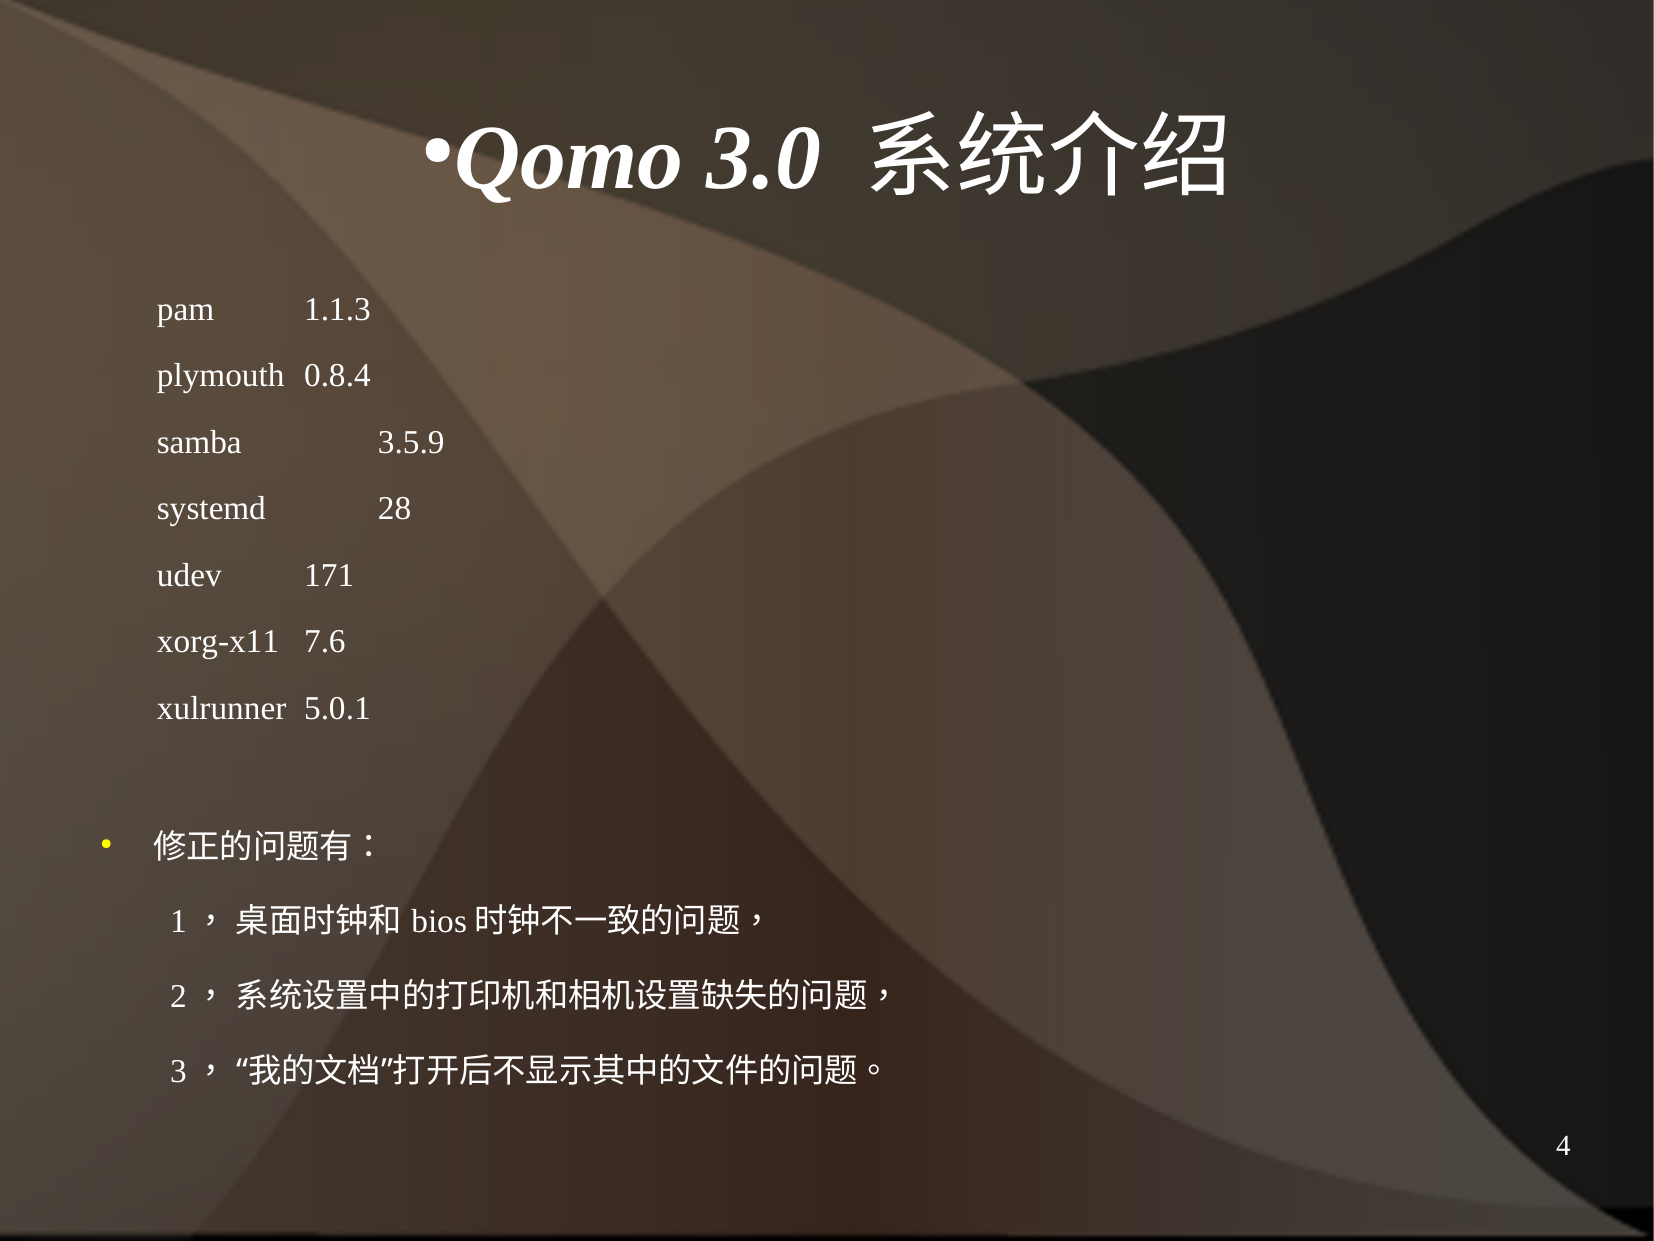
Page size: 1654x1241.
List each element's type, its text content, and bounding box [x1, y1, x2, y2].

picture [0, 0, 1654, 1241]
title Qomo 3.0 系统介绍 [82, 49, 1571, 257]
list pam 1.1.3 plymouth 0.8.4 samba 3.5.9 systemd 28 udev 171 xorg-x11 7.6 xulrunner 5.0.1 修正的问题有： 1， 桌面时钟和bios时钟不一致的问题， 2， 系统设置中的打印机和相机设置缺失的问题， 3， “我的文档”打开后不显示其中的文件的问题。 [82, 290, 1571, 1153]
